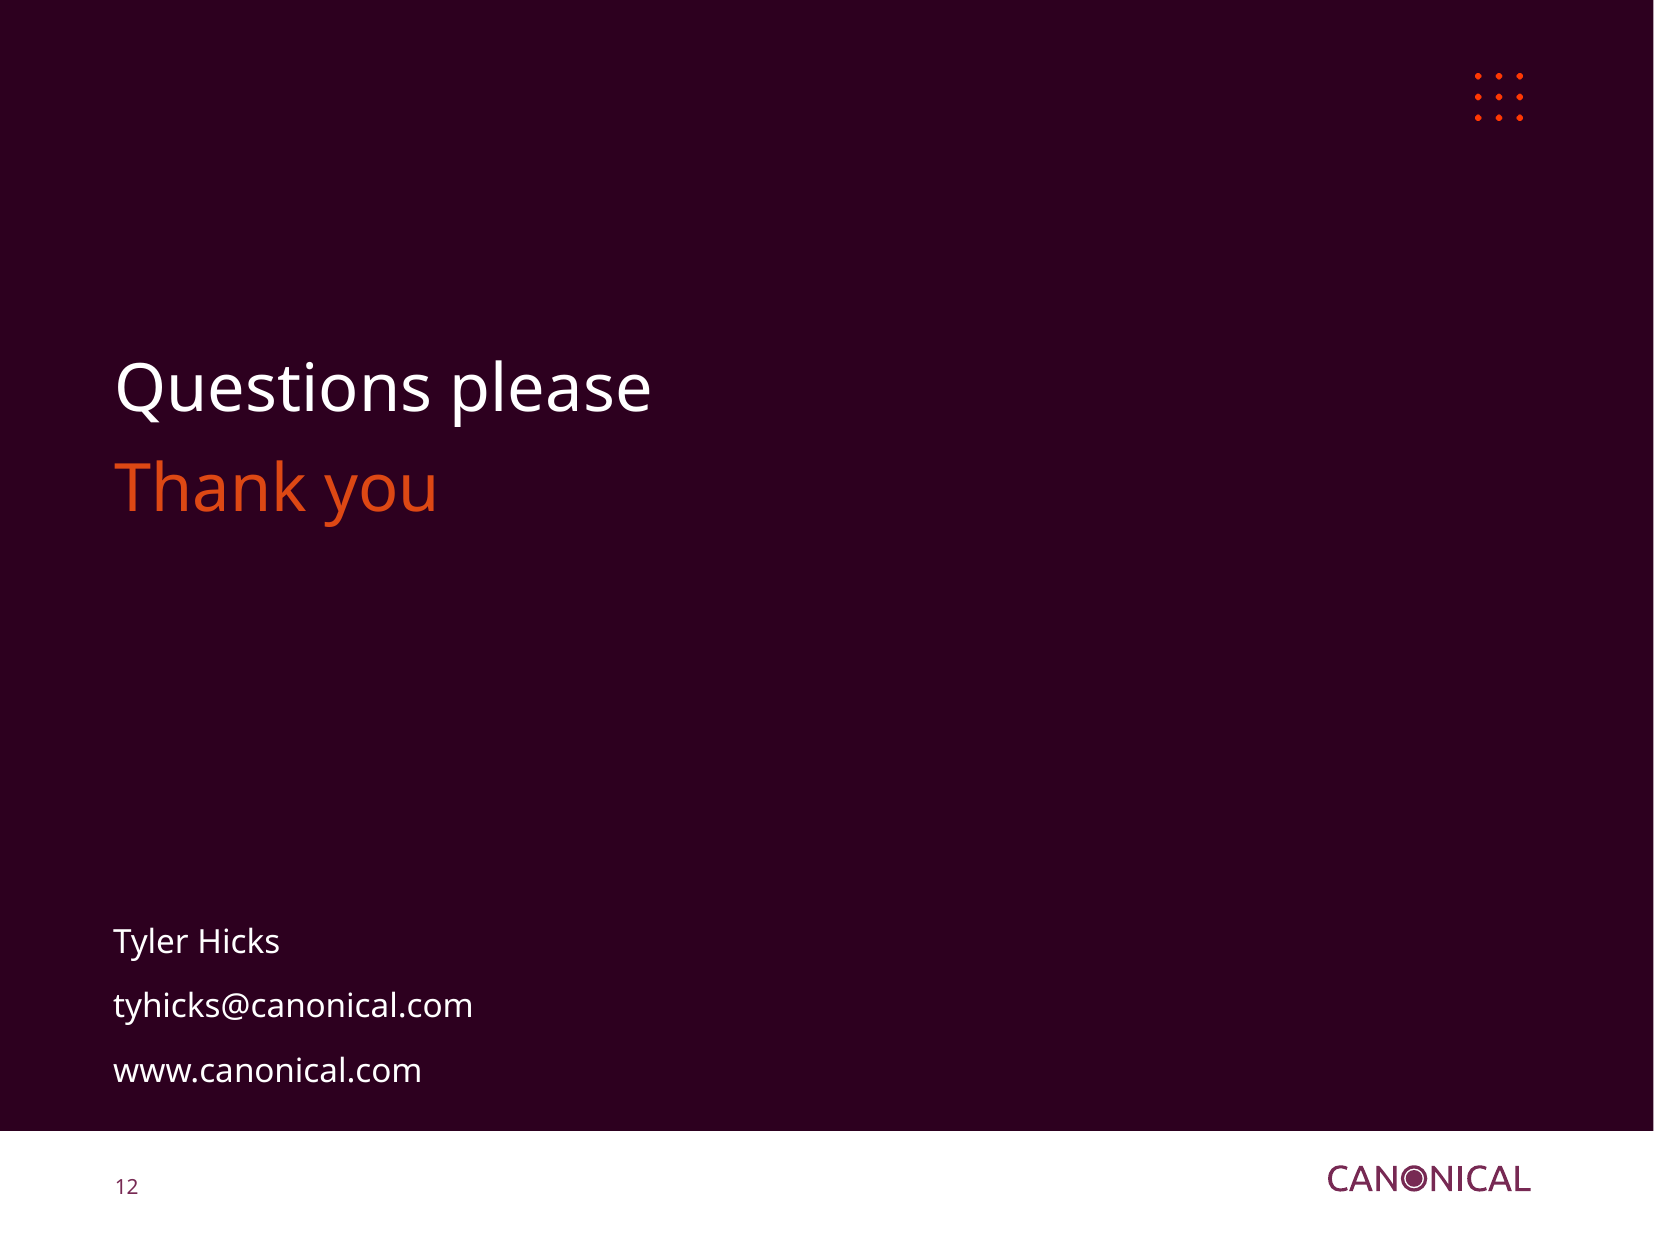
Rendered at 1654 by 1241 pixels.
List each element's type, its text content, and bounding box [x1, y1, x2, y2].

list Tyler Hicks tyhicks@canonical.com www.canonical.com [113, 913, 817, 1241]
title Questions please Thank you [114, 352, 863, 510]
picture [0, 0, 1654, 1131]
